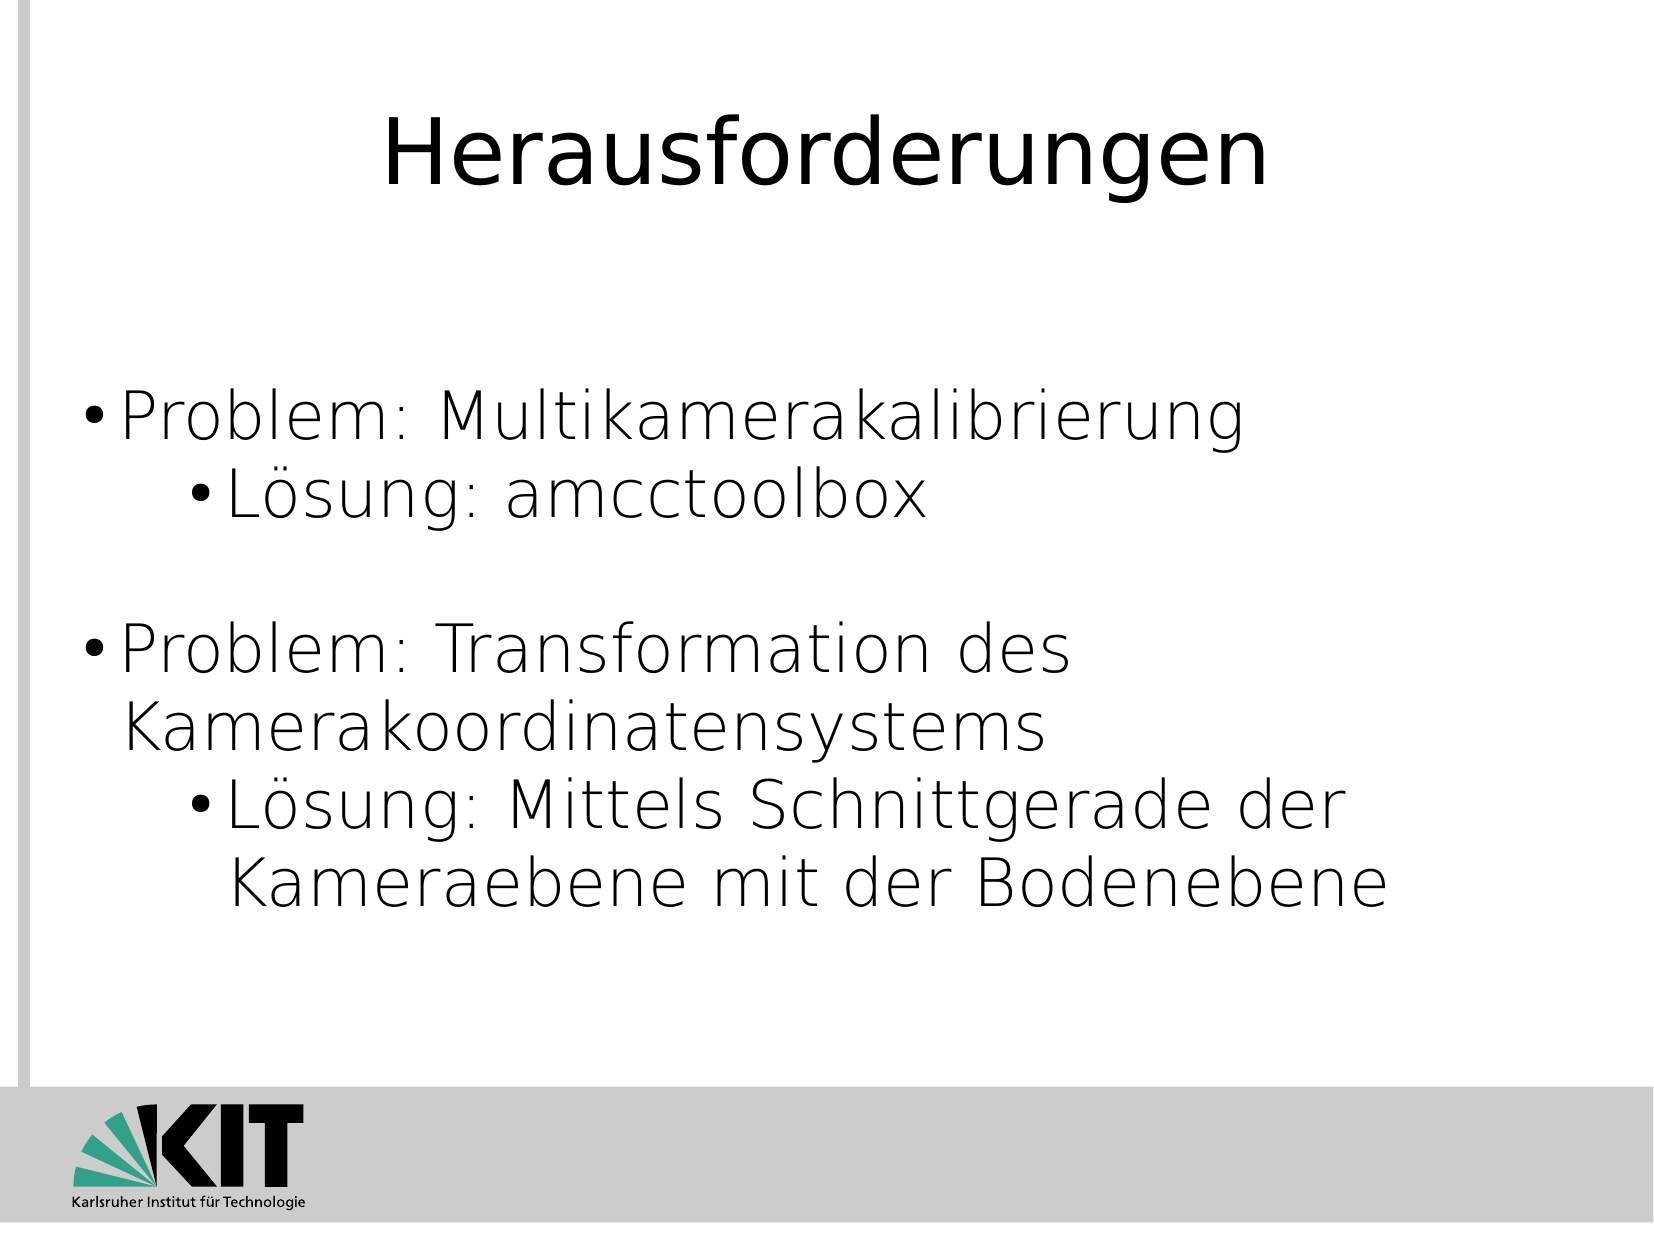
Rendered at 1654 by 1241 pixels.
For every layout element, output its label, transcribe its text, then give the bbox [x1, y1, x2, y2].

picture [70, 1098, 308, 1217]
text_box [0, 1086, 1654, 1223]
title Herausforderungen [82, 49, 1571, 257]
subtitle Problem: Multikamerakalibrierung Lösung: amcctoolbox Problem: Transformation des Kamerakoordinatensystems Lösung: Mittels Schnittgerade der Kameraebene mit der Bodenebene [82, 290, 1571, 1010]
